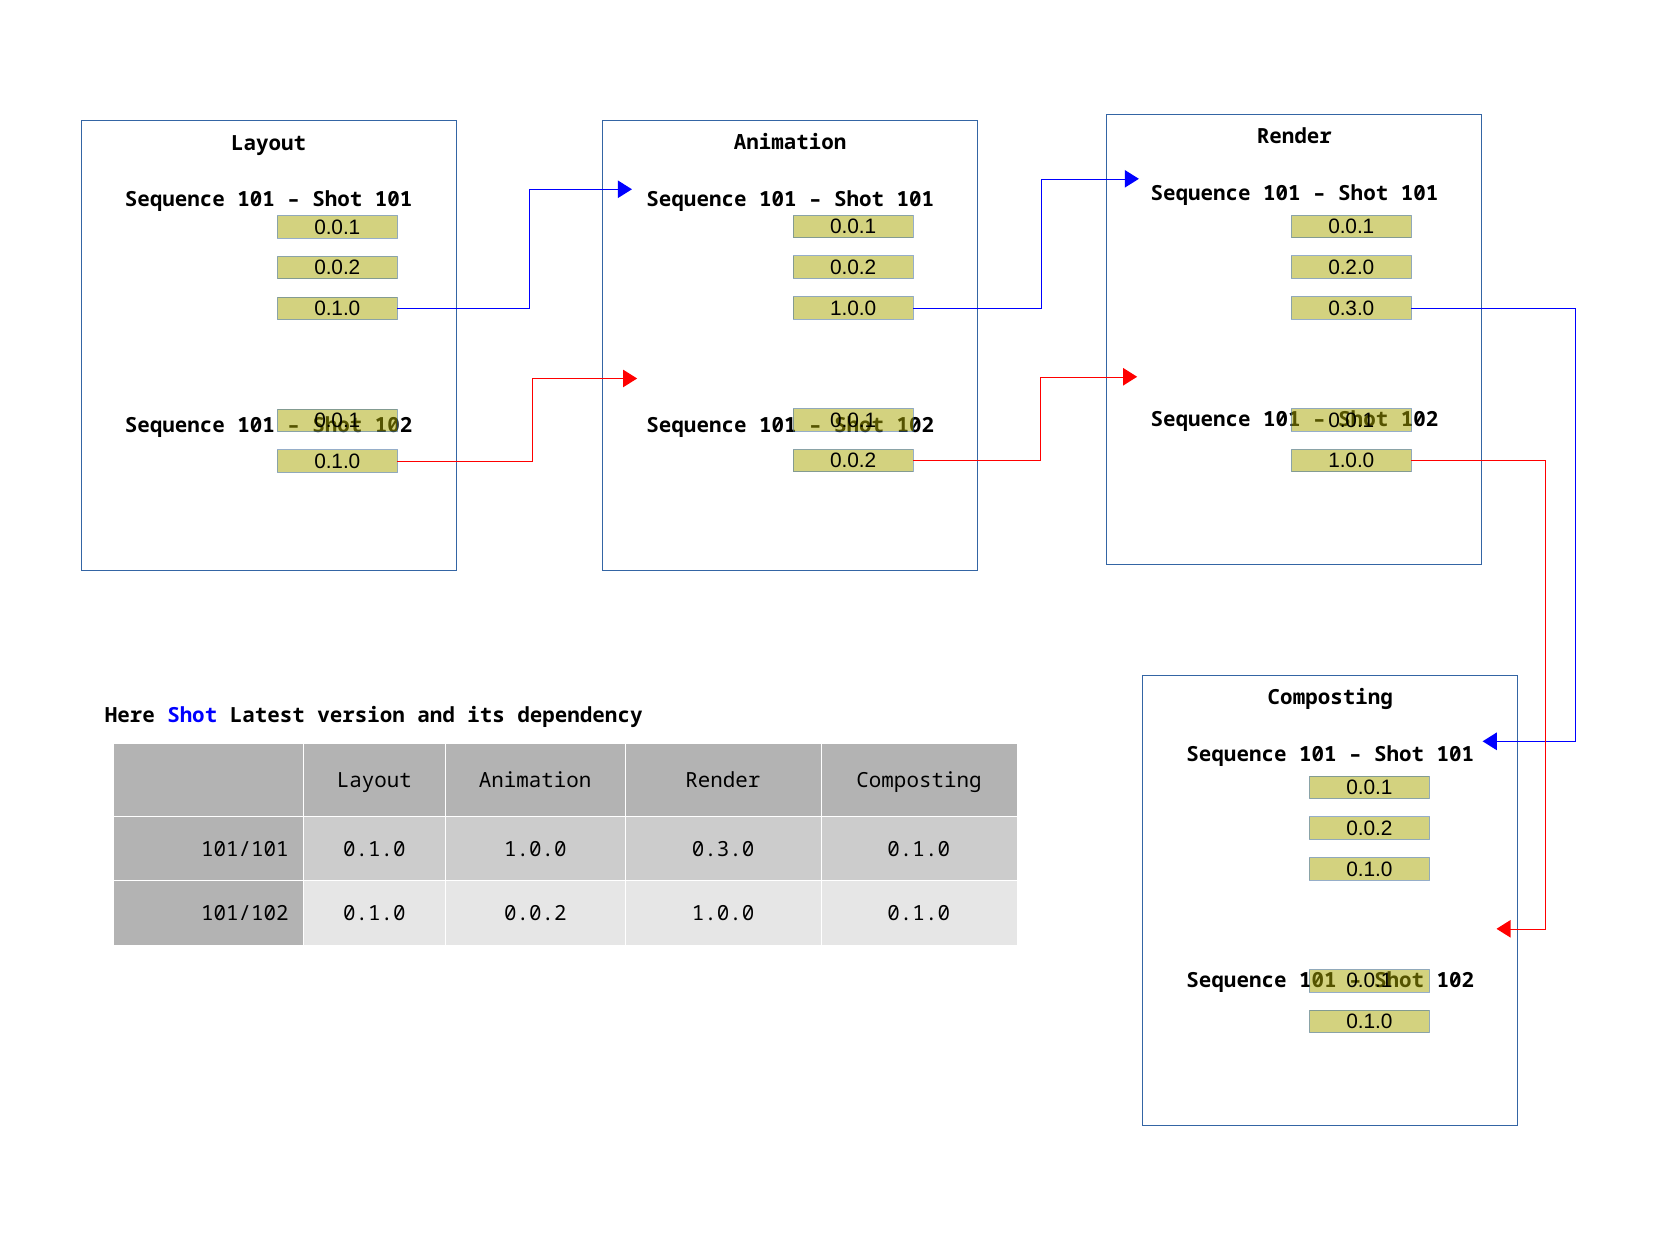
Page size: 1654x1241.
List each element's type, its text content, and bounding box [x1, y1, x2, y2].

text_box Animation Sequence 101 – Shot 101 Sequence 101 – Shot 102 [602, 120, 978, 571]
text_box 0.1.0 [1309, 857, 1430, 881]
text_box 0.0.1 [1309, 776, 1430, 799]
text_box 0.1.0 [277, 297, 398, 320]
text_box 0.0.1 [1291, 408, 1412, 432]
text_box 0.0.1 [1309, 969, 1430, 993]
text_box 1.0.0 [793, 296, 914, 320]
text_box 0.0.2 [1309, 816, 1430, 840]
table_header Composting [1006, 744, 1017, 816]
table_cell 0.1.0 [1006, 881, 1017, 945]
text_box Here Shot Latest version and its dependency [90, 692, 1006, 1021]
text_box Composting Sequence 101 – Shot 101 Sequence 101 – Shot 102 [1142, 675, 1518, 1126]
text_box 0.0.2 [793, 255, 914, 279]
text_box 0.0.1 [277, 215, 398, 239]
text_box 0.2.0 [1291, 255, 1412, 279]
text_box 0.0.1 [277, 409, 398, 432]
text_box 0.0.1 [793, 408, 914, 432]
text_box 0.3.0 [1291, 296, 1412, 320]
text_box 0.0.1 [793, 215, 914, 238]
text_box Render Sequence 101 – Shot 101 Sequence 101 – Shot 102 [1106, 114, 1482, 565]
text_box 1.0.0 [1291, 449, 1412, 472]
text_box Layout Sequence 101 – Shot 101 Sequence 101 – Shot 102 [81, 120, 457, 571]
table_cell 0.1.0 [1006, 817, 1017, 880]
text_box 0.1.0 [277, 449, 398, 473]
text_box 0.1.0 [1309, 1010, 1430, 1033]
text_box 0.0.2 [793, 449, 914, 472]
text_box 0.0.2 [277, 256, 398, 279]
text_box 0.0.1 [1291, 215, 1412, 238]
